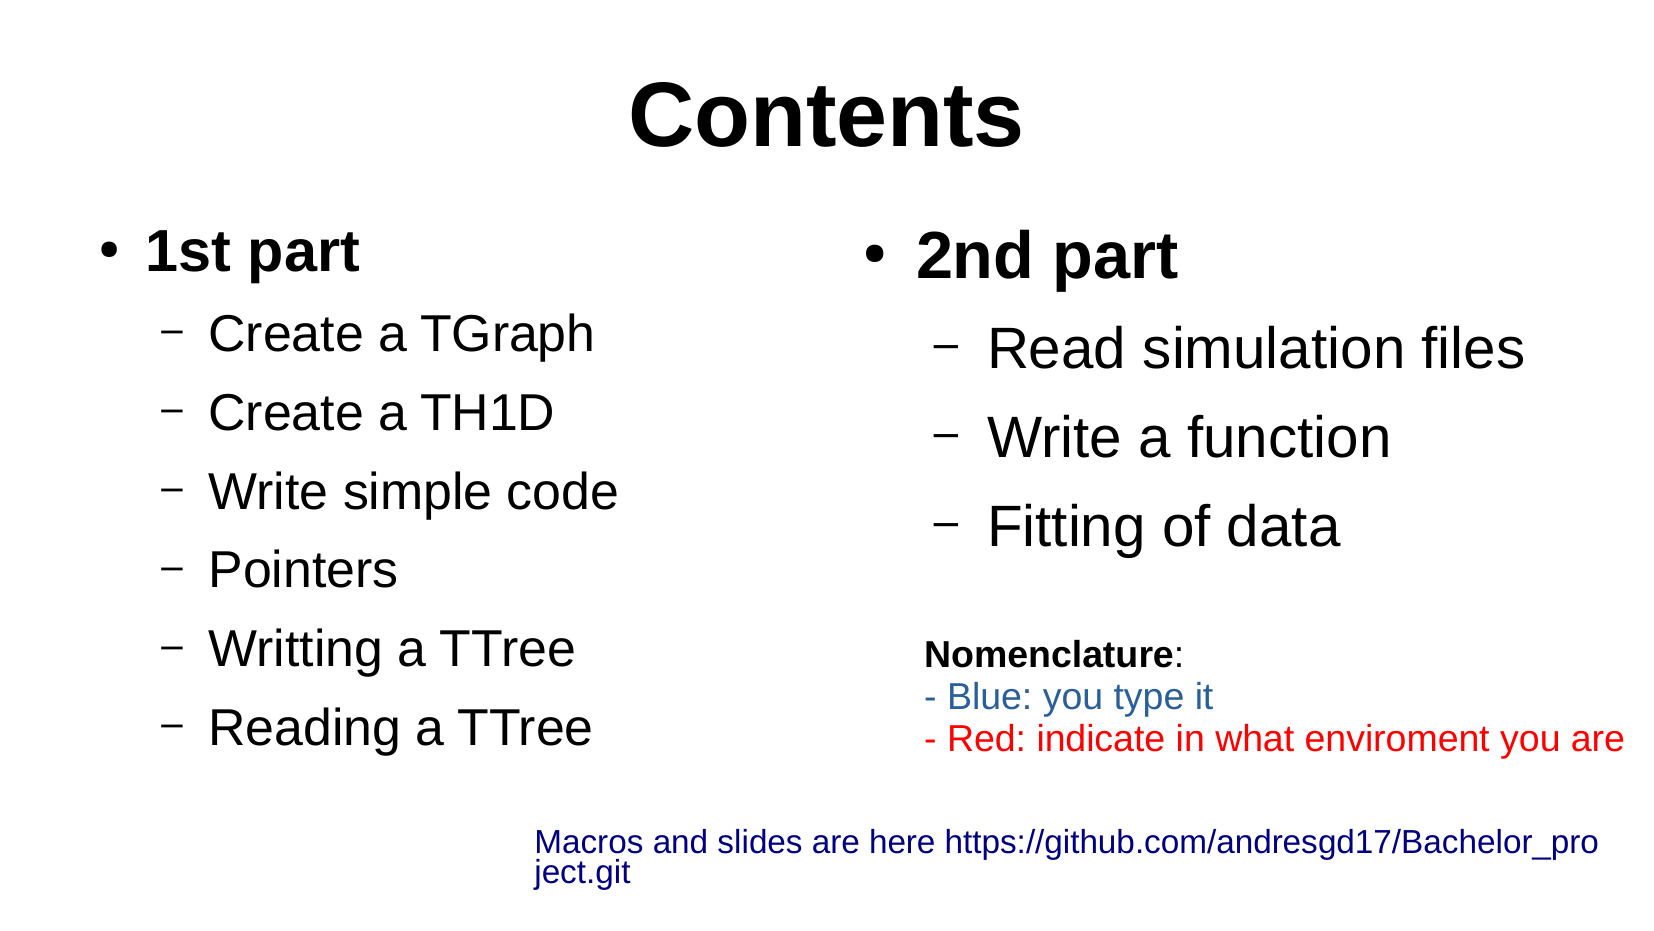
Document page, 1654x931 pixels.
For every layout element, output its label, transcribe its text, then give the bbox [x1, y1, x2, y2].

text_box Nomenclature: - Blue: you type it - Red: indicate in what enviroment you are [909, 625, 1642, 809]
list 1st part Create a TGraph Create a TH1D Write simple code Pointers Writting a TTree Reading a TTree [82, 217, 809, 758]
text_box Macros and slides are here https://github.com/andresgd17/Bachelor_project.git [519, 815, 1619, 886]
title Contents [82, 37, 1571, 193]
list 2nd part Read simulation files Write a function Fitting of data [845, 217, 1572, 758]
